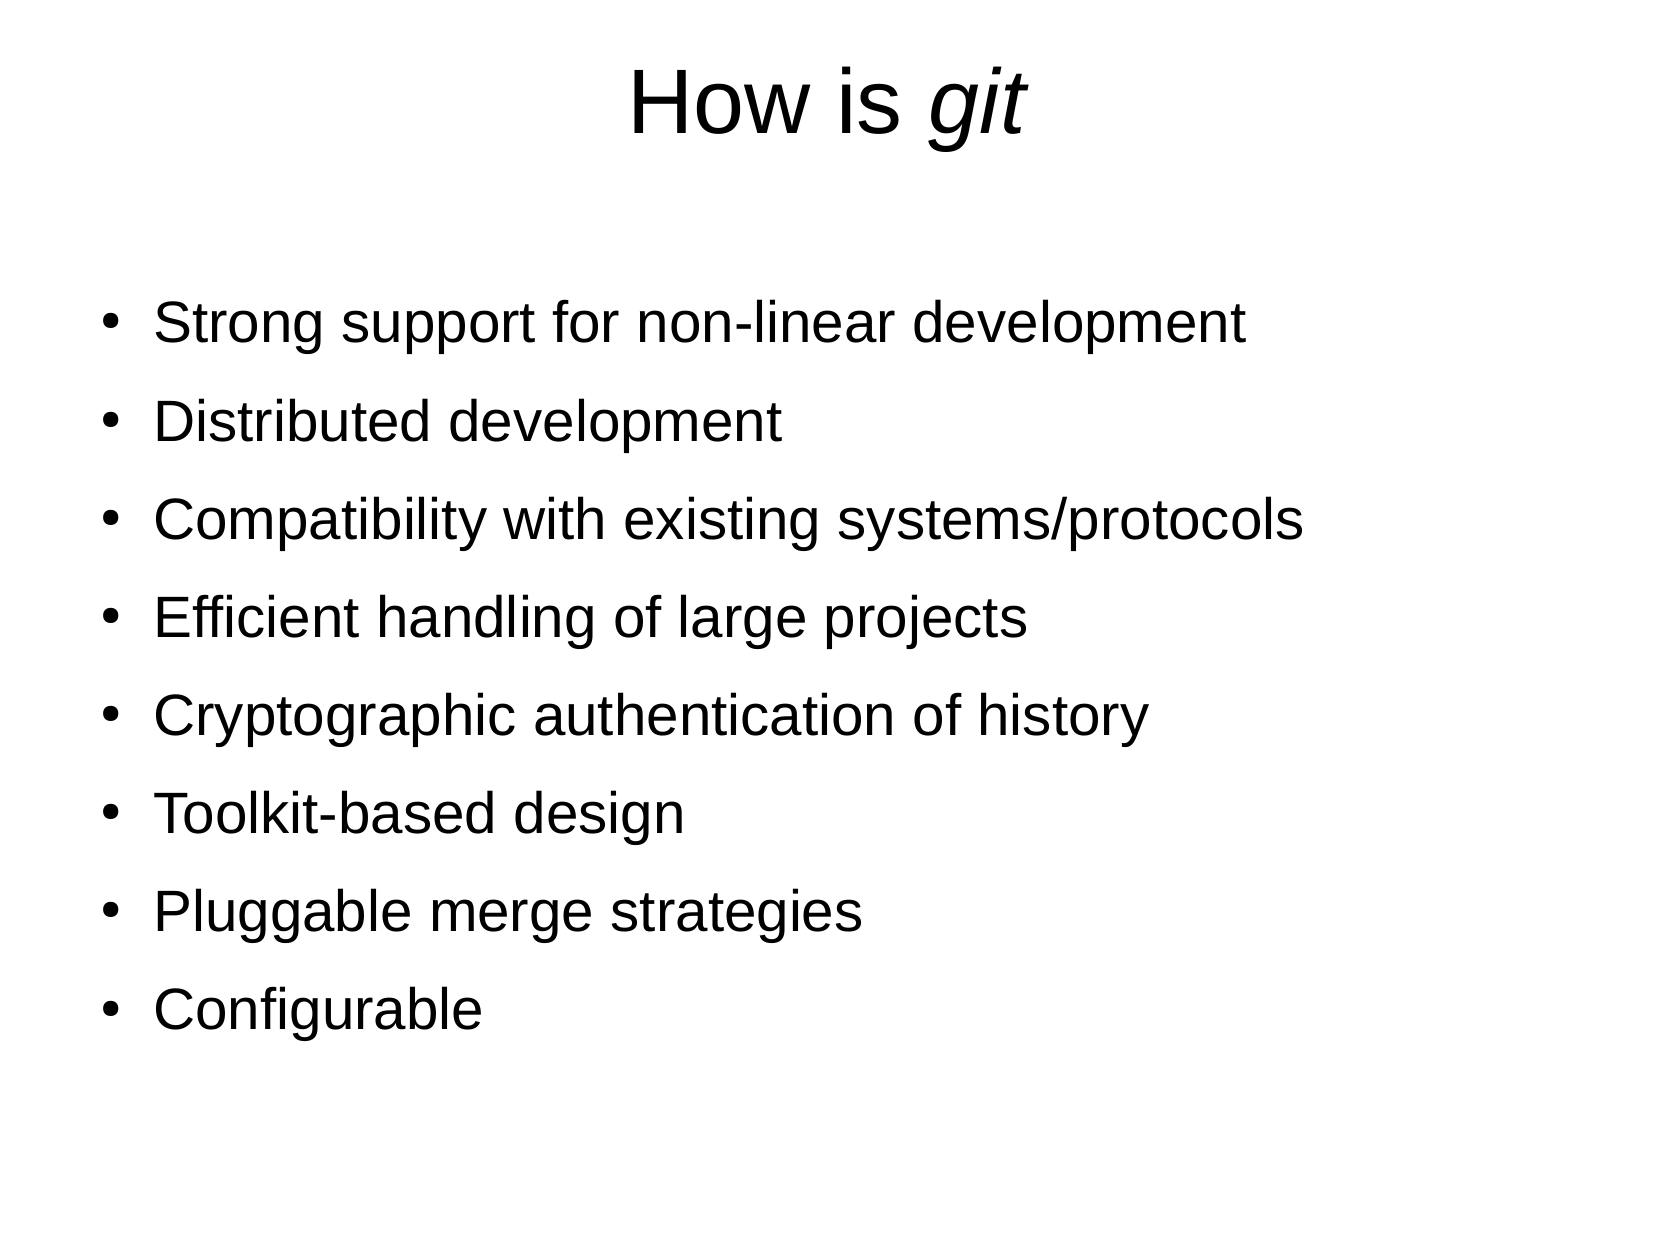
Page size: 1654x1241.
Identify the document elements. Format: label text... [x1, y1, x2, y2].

list Strong support for non-linear development Distributed development Compatibility with existing systems/protocols Efficient handling of large projects Cryptographic authentication of history Toolkit-based design Pluggable merge strategies Configurable [82, 290, 1571, 1109]
title How is git [82, 49, 1571, 257]
